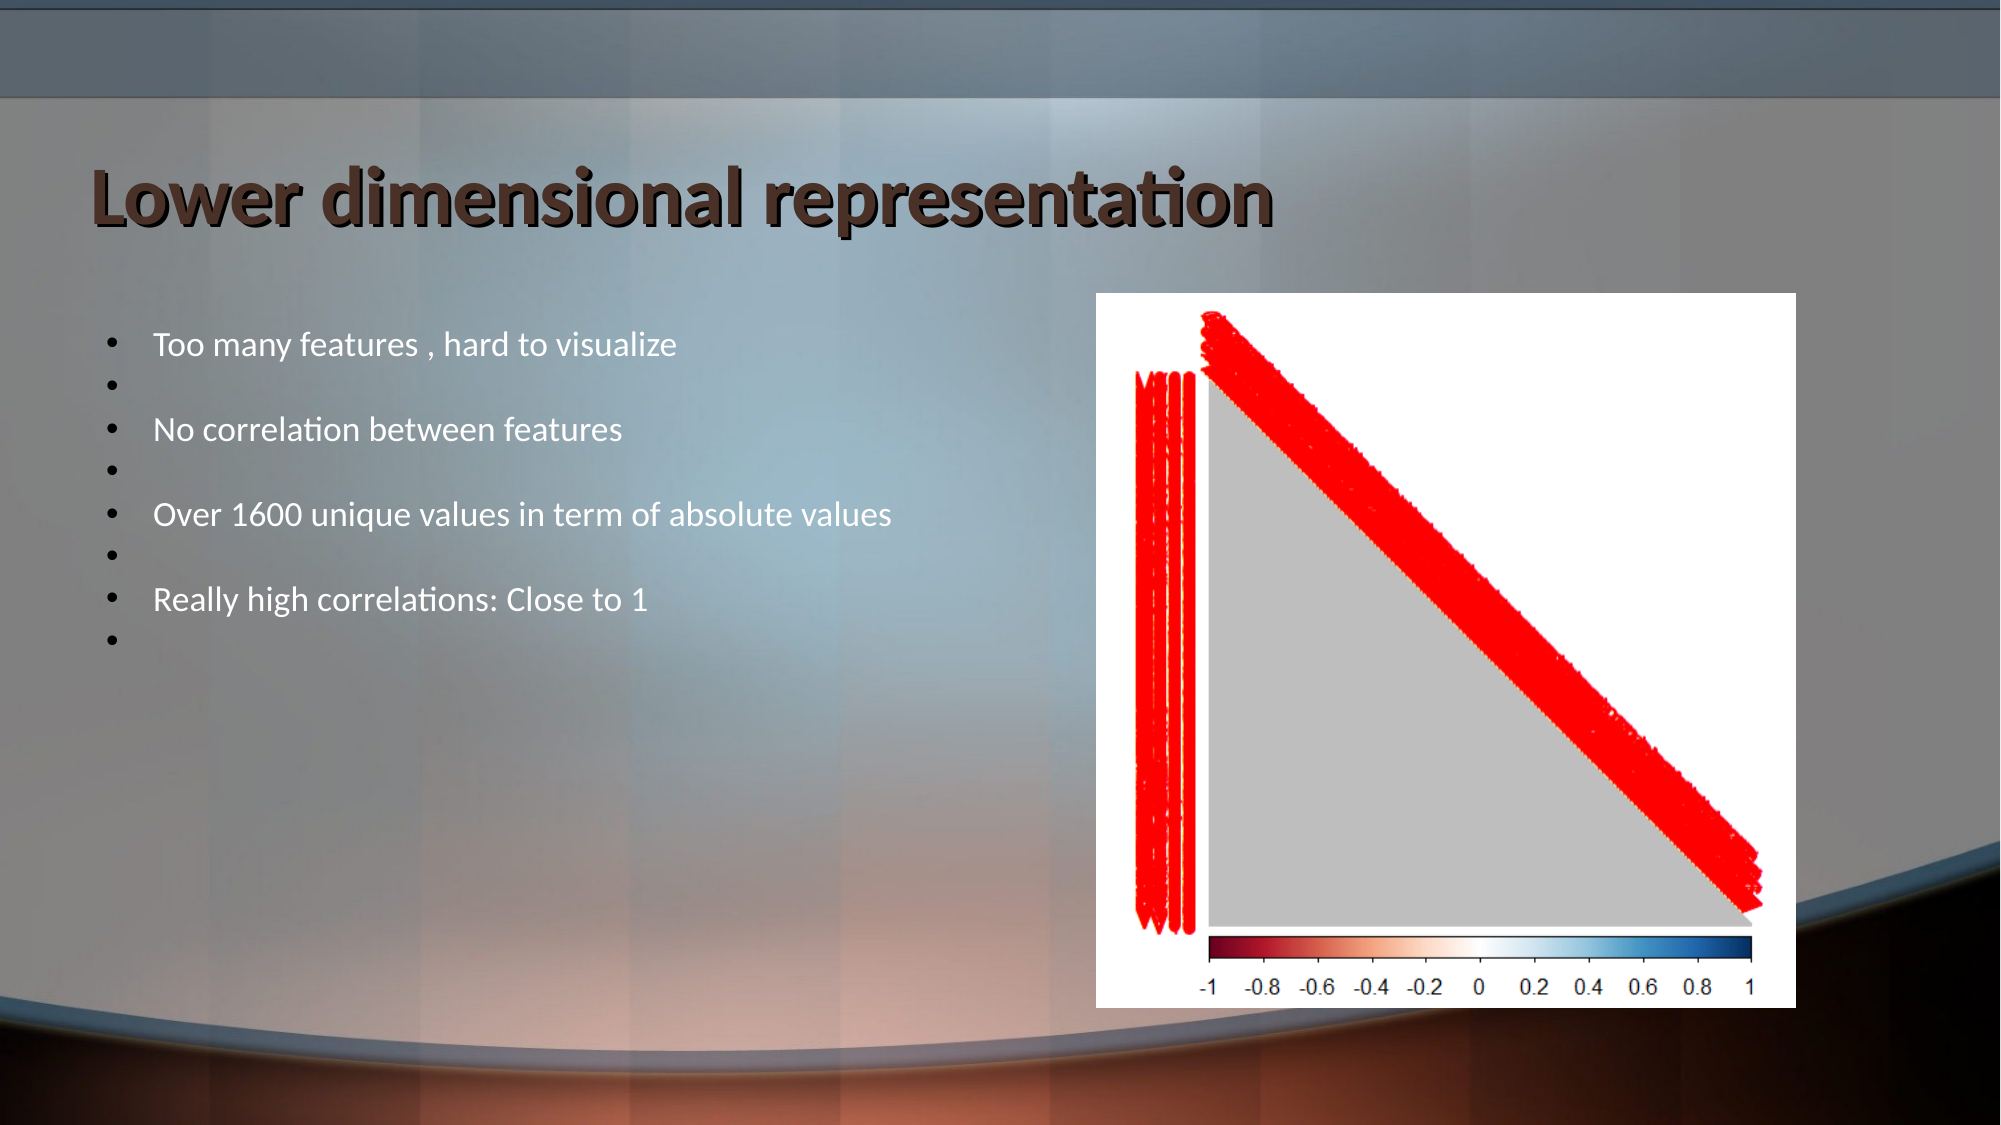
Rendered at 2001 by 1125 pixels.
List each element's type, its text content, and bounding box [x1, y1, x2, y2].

title Lower dimensional representation [75, 104, 1732, 294]
text_box Too many features , hard to visualize No correlation between features Over 1600 unique values in term of absolute values Really high correlations: Close to 1 [91, 313, 1022, 673]
picture [1096, 293, 1796, 1008]
